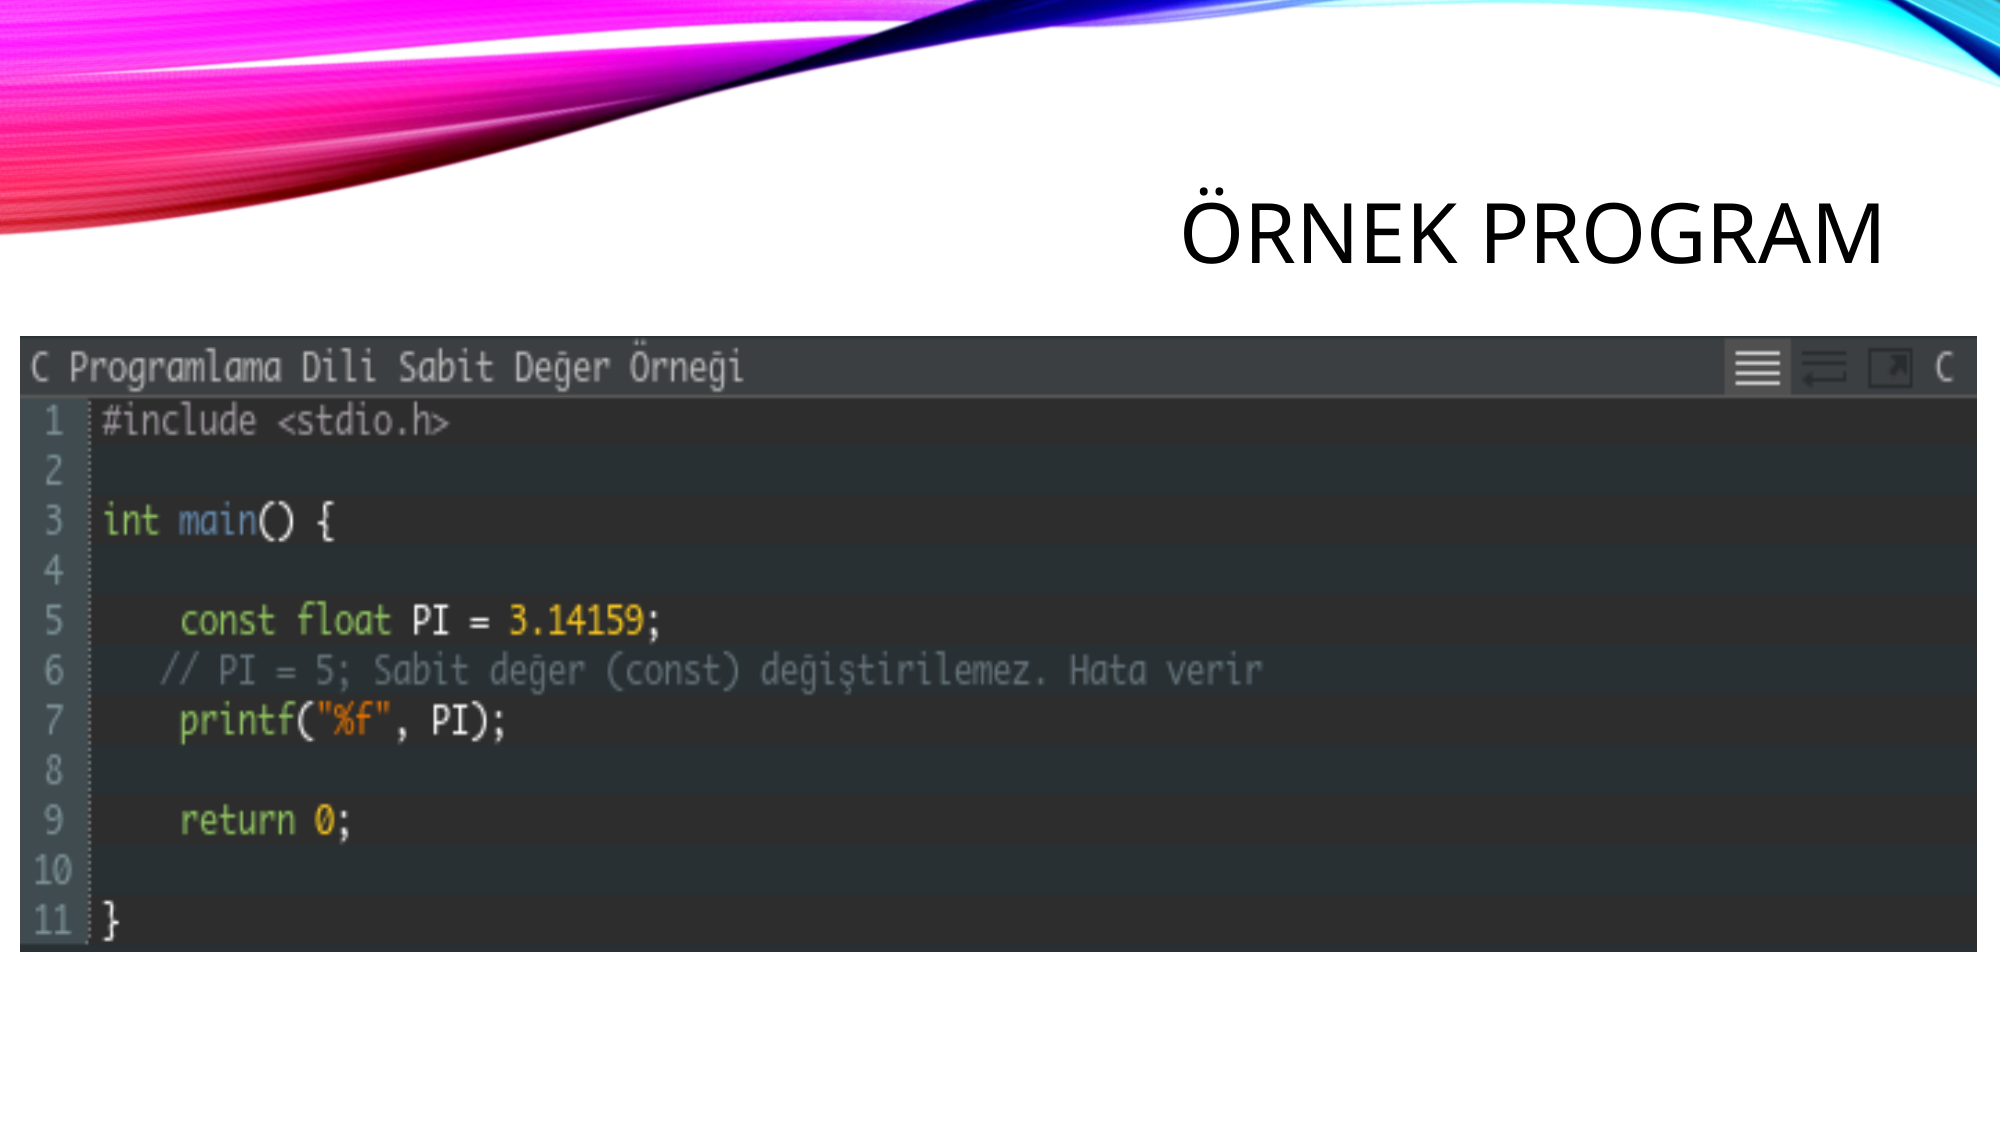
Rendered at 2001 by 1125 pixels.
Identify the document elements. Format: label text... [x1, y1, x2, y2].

title ÖRNEK PROGRAM [474, 125, 1888, 336]
picture [20, 336, 1977, 952]
picture [0, 0, 2000, 237]
